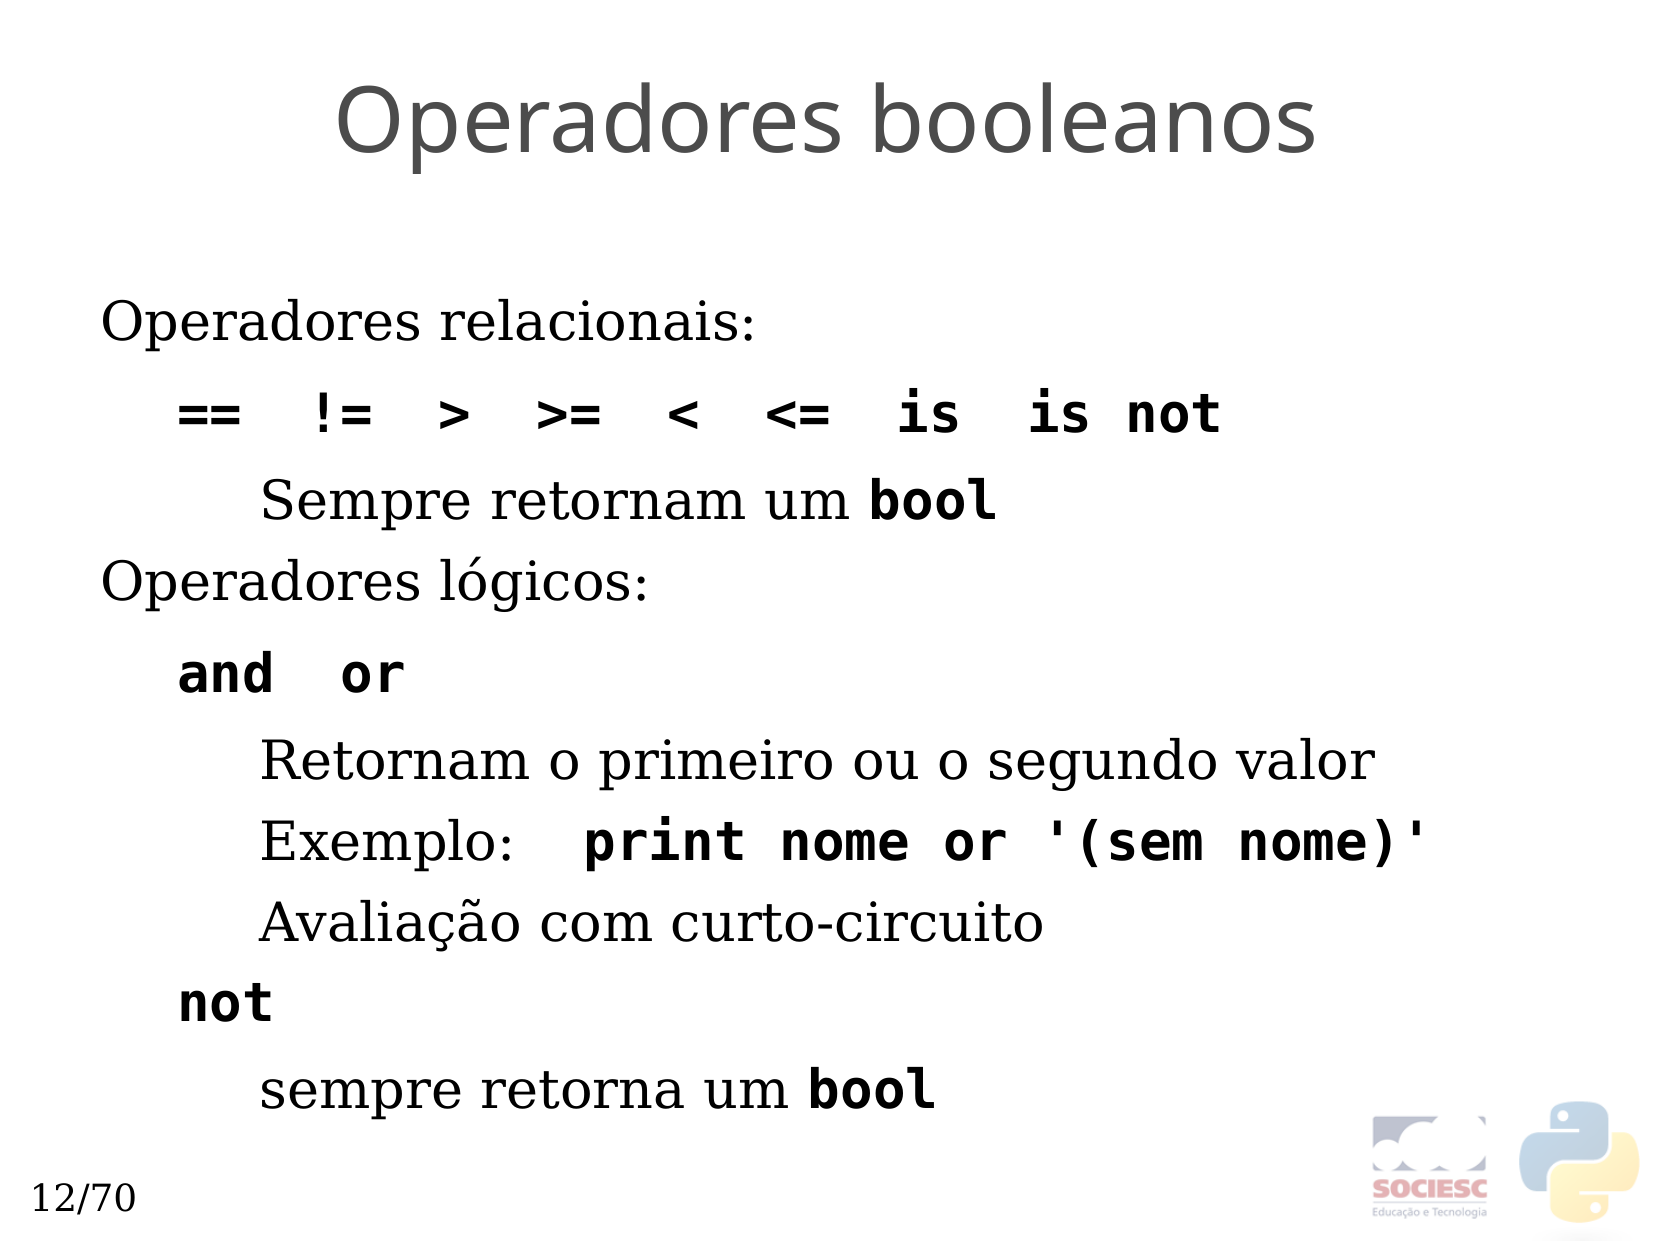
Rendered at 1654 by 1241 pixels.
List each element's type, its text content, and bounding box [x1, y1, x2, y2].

title Operadores booleanos [82, 13, 1571, 222]
picture [1340, 1084, 1654, 1241]
list Operadores relacionais: == != > >= < <= is is not Sempre retornam um bool Operadores lógicos: and or Retornam o primeiro ou o segundo valor Exemplo: print nome or '(sem nome)' Avaliação com curto-circuito not sempre retorna um bool [82, 290, 1571, 1122]
